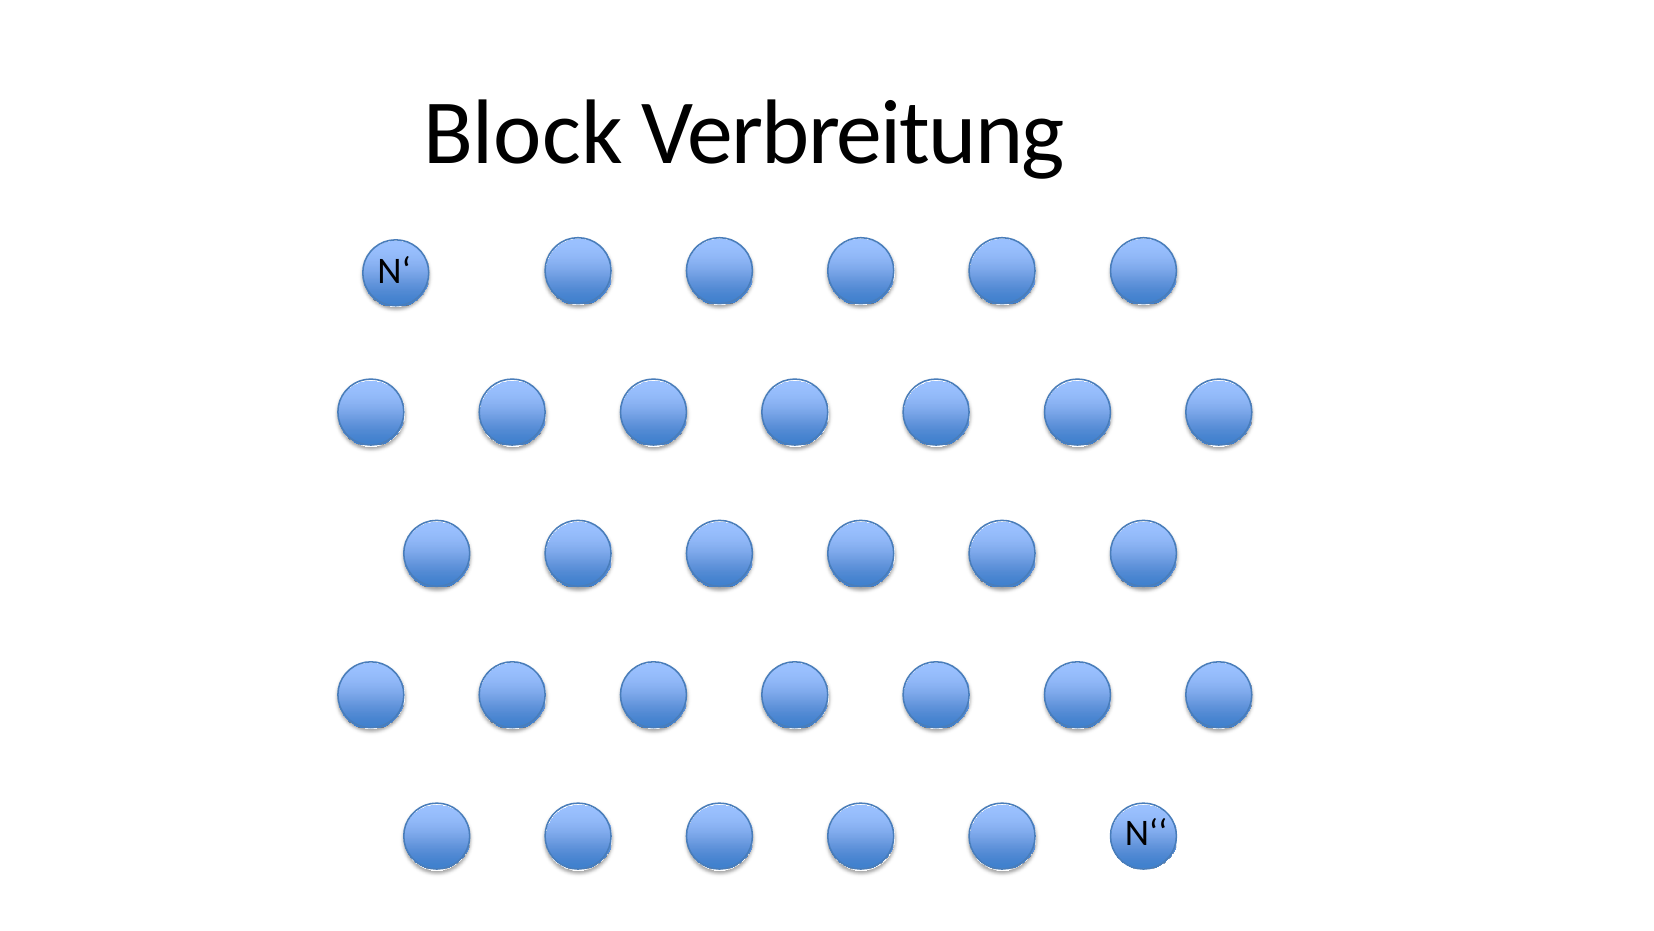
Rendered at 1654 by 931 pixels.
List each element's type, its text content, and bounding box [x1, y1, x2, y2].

text_box [1110, 803, 1133, 810]
text_box [897, 658, 976, 737]
text_box [538, 234, 618, 313]
text_box [614, 658, 693, 737]
text_box [1104, 234, 1183, 313]
text_box [821, 517, 901, 596]
text_box [680, 234, 759, 313]
text_box [680, 799, 759, 879]
text_box [755, 658, 835, 737]
text_box [472, 375, 552, 455]
text_box [397, 799, 476, 879]
text_box [538, 517, 618, 596]
text_box [1179, 658, 1258, 737]
text_box [897, 375, 976, 455]
text_box [755, 375, 835, 455]
text_box [1104, 517, 1183, 596]
text_box [356, 236, 435, 316]
text_box [962, 517, 1042, 596]
text_box [821, 234, 901, 313]
text_box [1154, 803, 1177, 810]
text_box [331, 658, 411, 737]
text_box N‘ [362, 247, 453, 306]
text_box [962, 799, 1042, 879]
text_box [1127, 804, 1160, 810]
text_box [331, 375, 411, 455]
text_box [821, 799, 901, 879]
text_box [397, 517, 476, 596]
text_box N‘‘ [1110, 810, 1201, 869]
text_box [1038, 375, 1117, 455]
text_box [680, 517, 759, 596]
text_box [1038, 658, 1117, 737]
text_box [962, 234, 1042, 313]
title Block Verbreitung [99, 27, 1555, 220]
text_box [472, 658, 552, 737]
text_box [614, 375, 693, 455]
text_box [1179, 375, 1258, 455]
text_box [538, 799, 618, 879]
text_box [379, 241, 413, 247]
